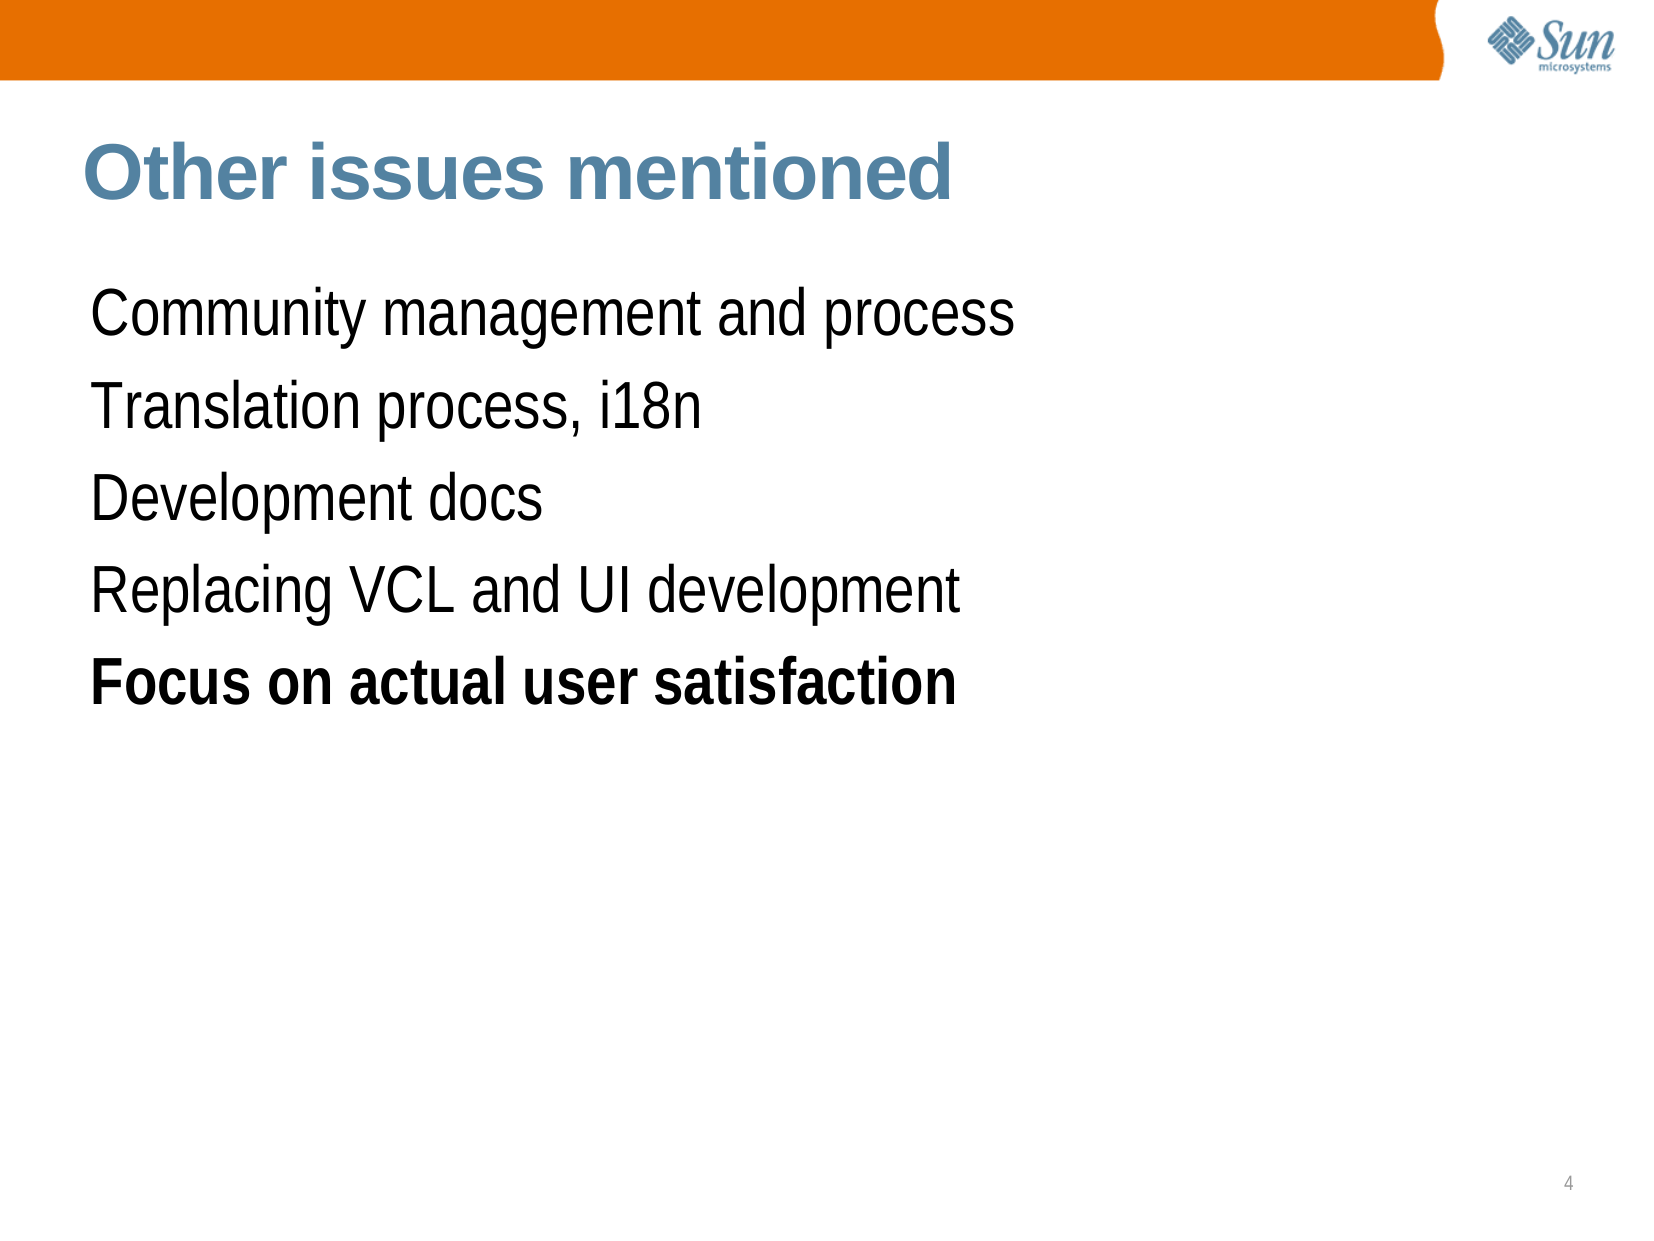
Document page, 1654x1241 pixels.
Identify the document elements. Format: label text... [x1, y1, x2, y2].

list Community management and process Translation process, i18n Development docs Replacing VCL and UI development Focus on actual user satisfaction [71, 283, 1545, 1121]
picture [0, 0, 1654, 83]
title Other issues mentioned [82, 135, 1585, 251]
